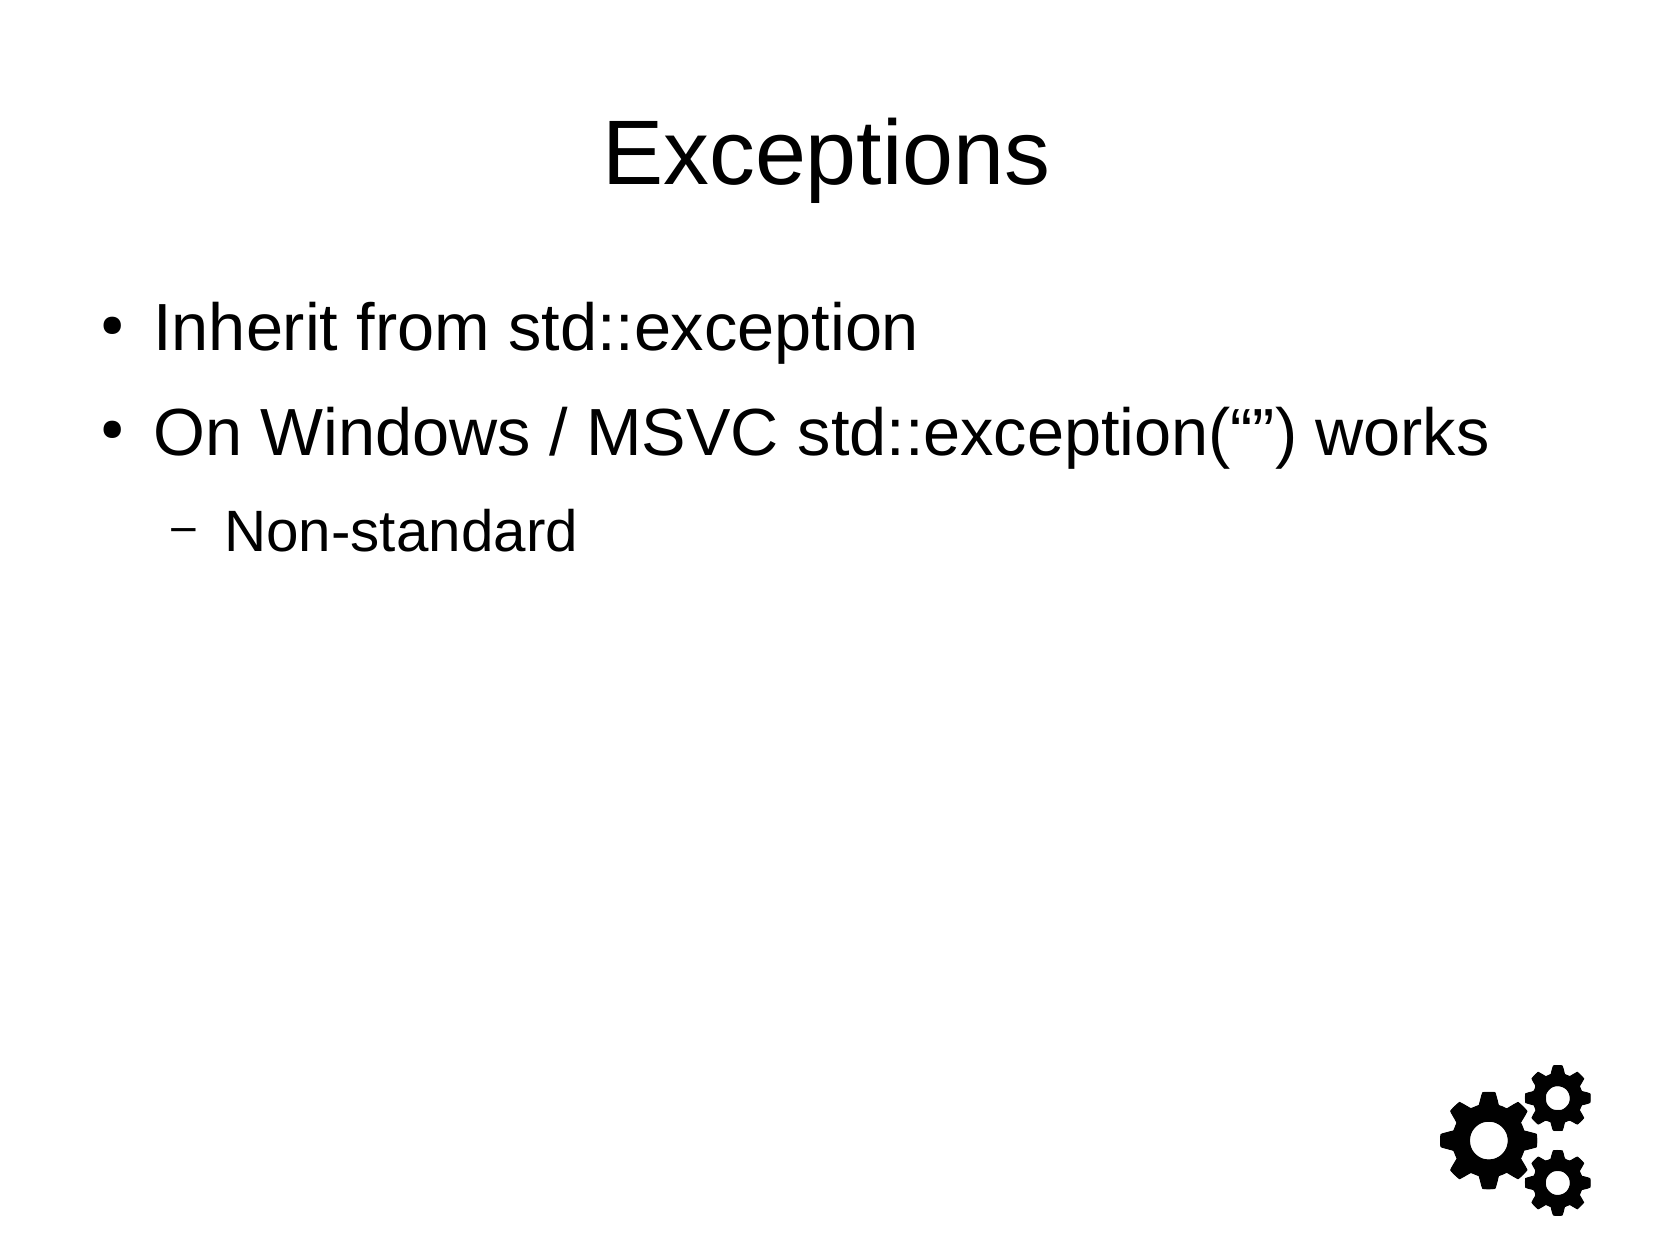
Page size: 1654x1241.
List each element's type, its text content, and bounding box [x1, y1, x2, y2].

title Exceptions [82, 49, 1571, 257]
picture [1440, 1065, 1591, 1216]
list Inherit from std::exception On Windows / MSVC std::exception(“”) works Non-standard [82, 290, 1571, 1010]
